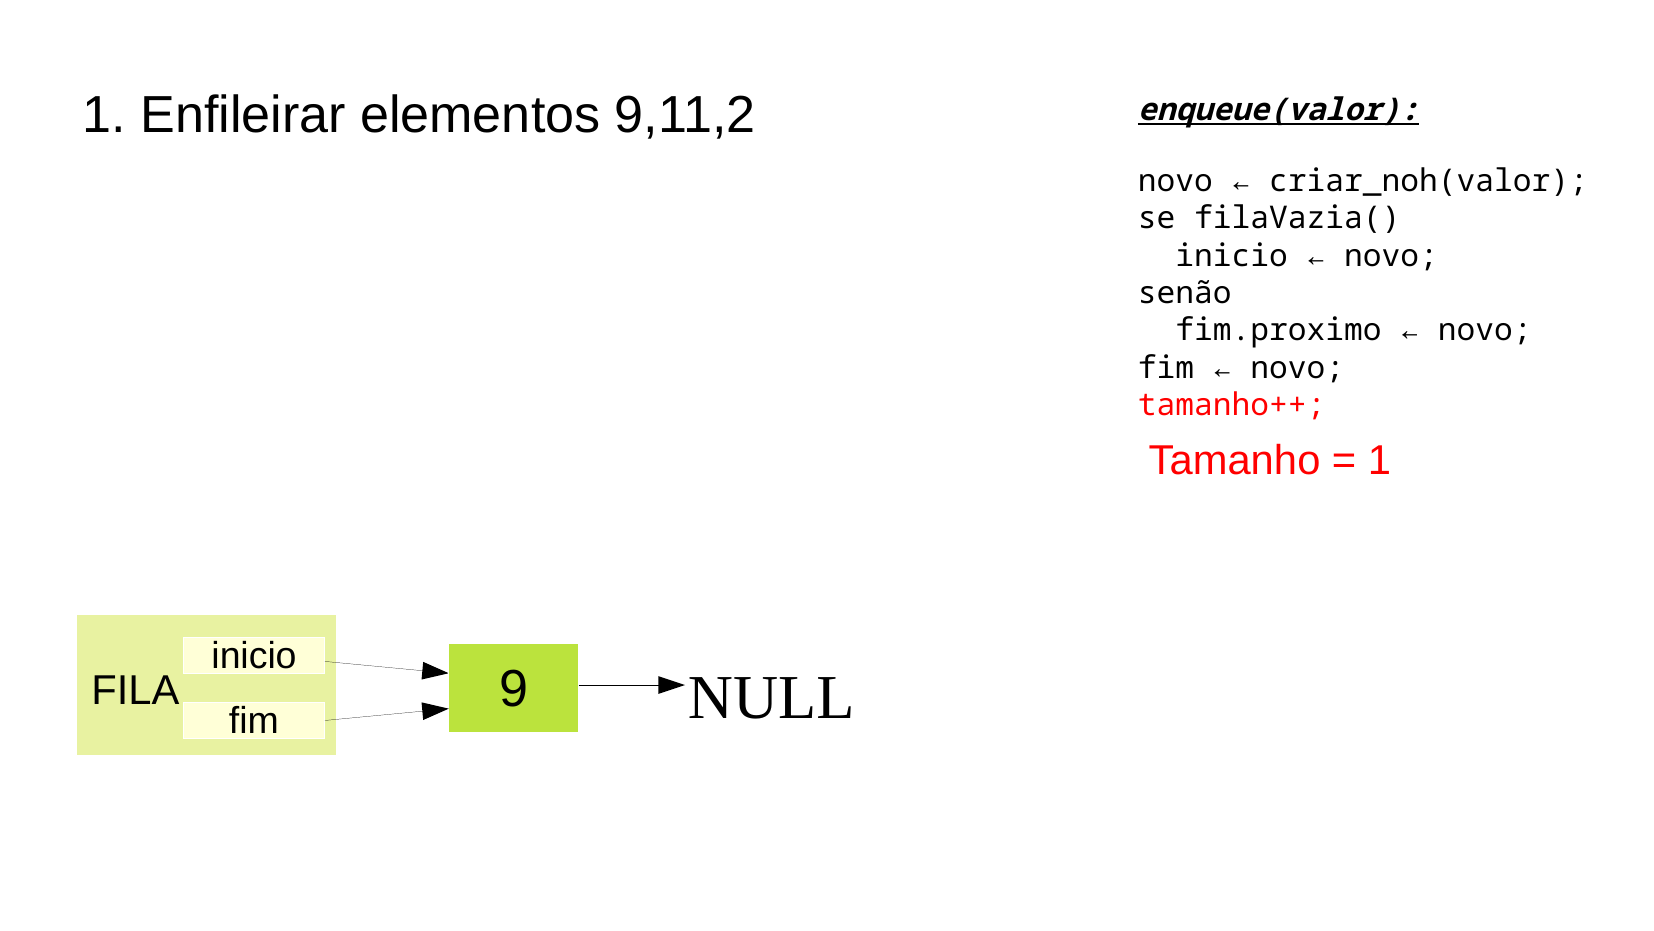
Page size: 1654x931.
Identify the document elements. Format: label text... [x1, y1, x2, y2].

text_box fim [183, 702, 325, 739]
text_box [76, 614, 337, 662]
text_box [195, 662, 337, 720]
text_box enqueue(valor): novo ← criar_noh(valor); se filaVazia() inicio ← novo; senão fim.proximo ← novo; fim ← novo; tamanho++; [1123, 81, 1613, 430]
text_box FILA [76, 659, 195, 721]
text_box [76, 720, 337, 756]
text_box NULL [673, 654, 875, 733]
text_box 9 [448, 643, 579, 733]
title 1. Enfileirar elementos 9,11,2 [82, 37, 1571, 193]
text_box inicio [183, 637, 325, 674]
text_box Tamanho = 1 [1133, 430, 1418, 491]
